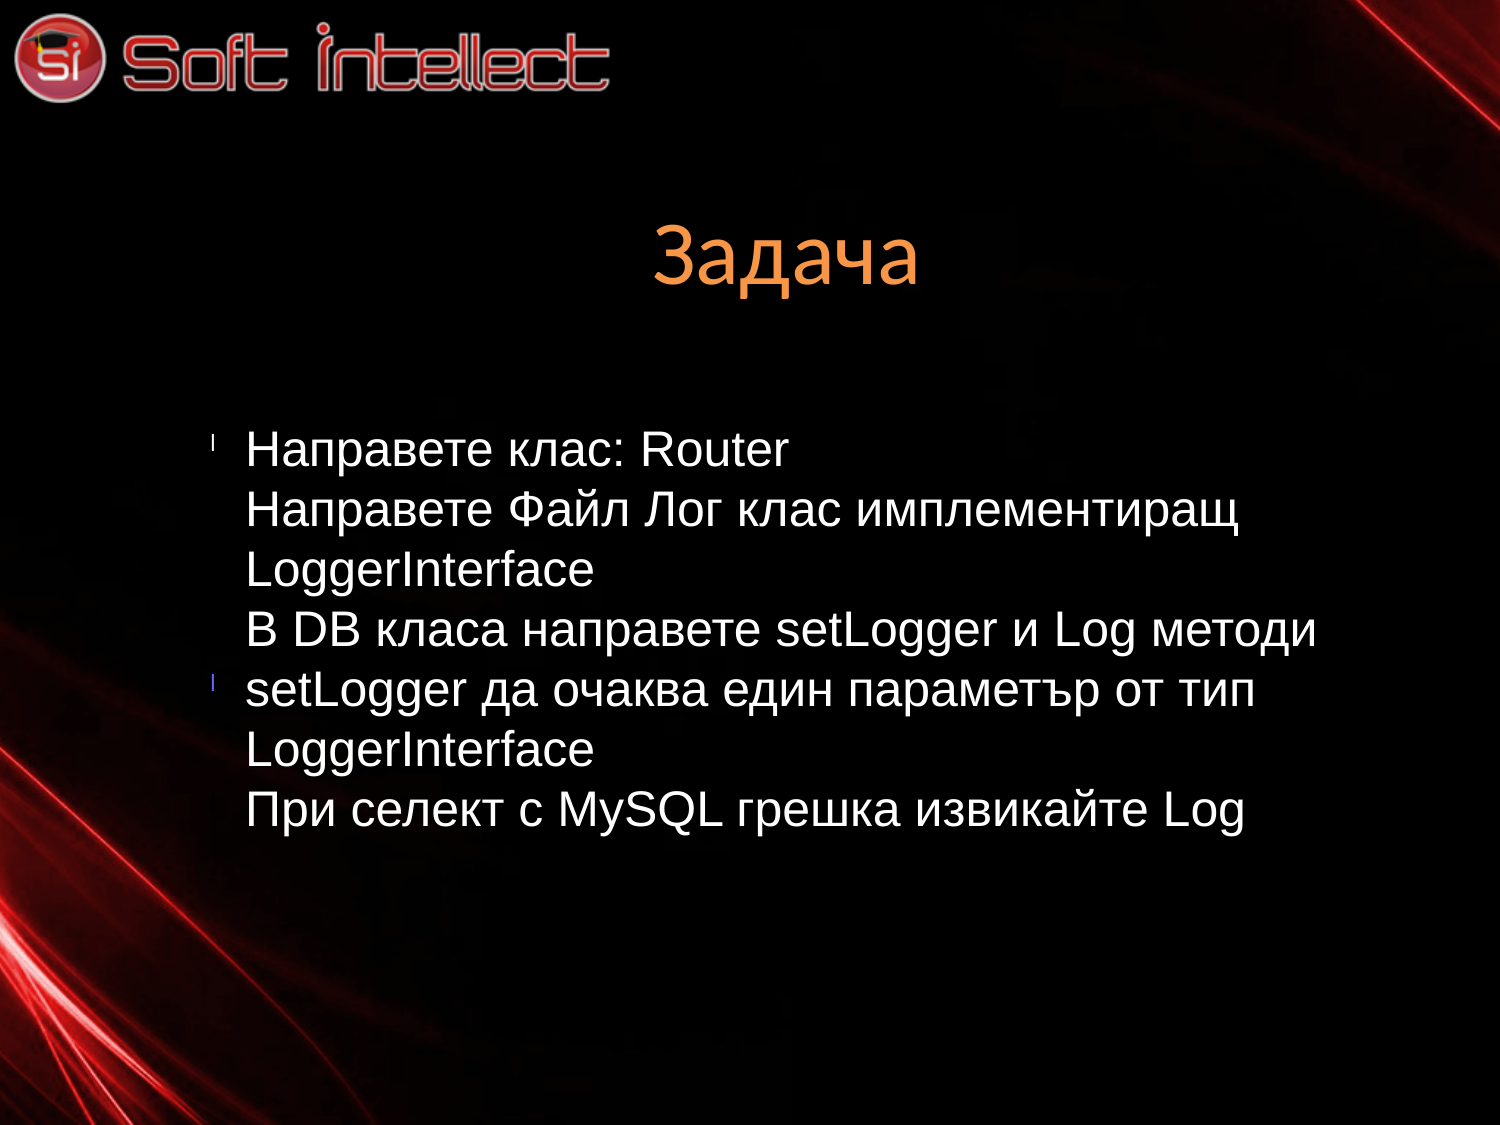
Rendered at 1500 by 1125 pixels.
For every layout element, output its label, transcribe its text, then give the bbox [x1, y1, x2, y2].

text_box Направете клас: Router Направете Файл Лог клас имплементиращ LoggerInterface В DB класа направете setLogger и Log методи setLogger да очаква един параметър от тип LoggerInterface При селект с MySQL грешка извикайте Log [195, 408, 1500, 1125]
picture [0, 0, 1500, 1125]
text_box Задача [150, 127, 1425, 368]
